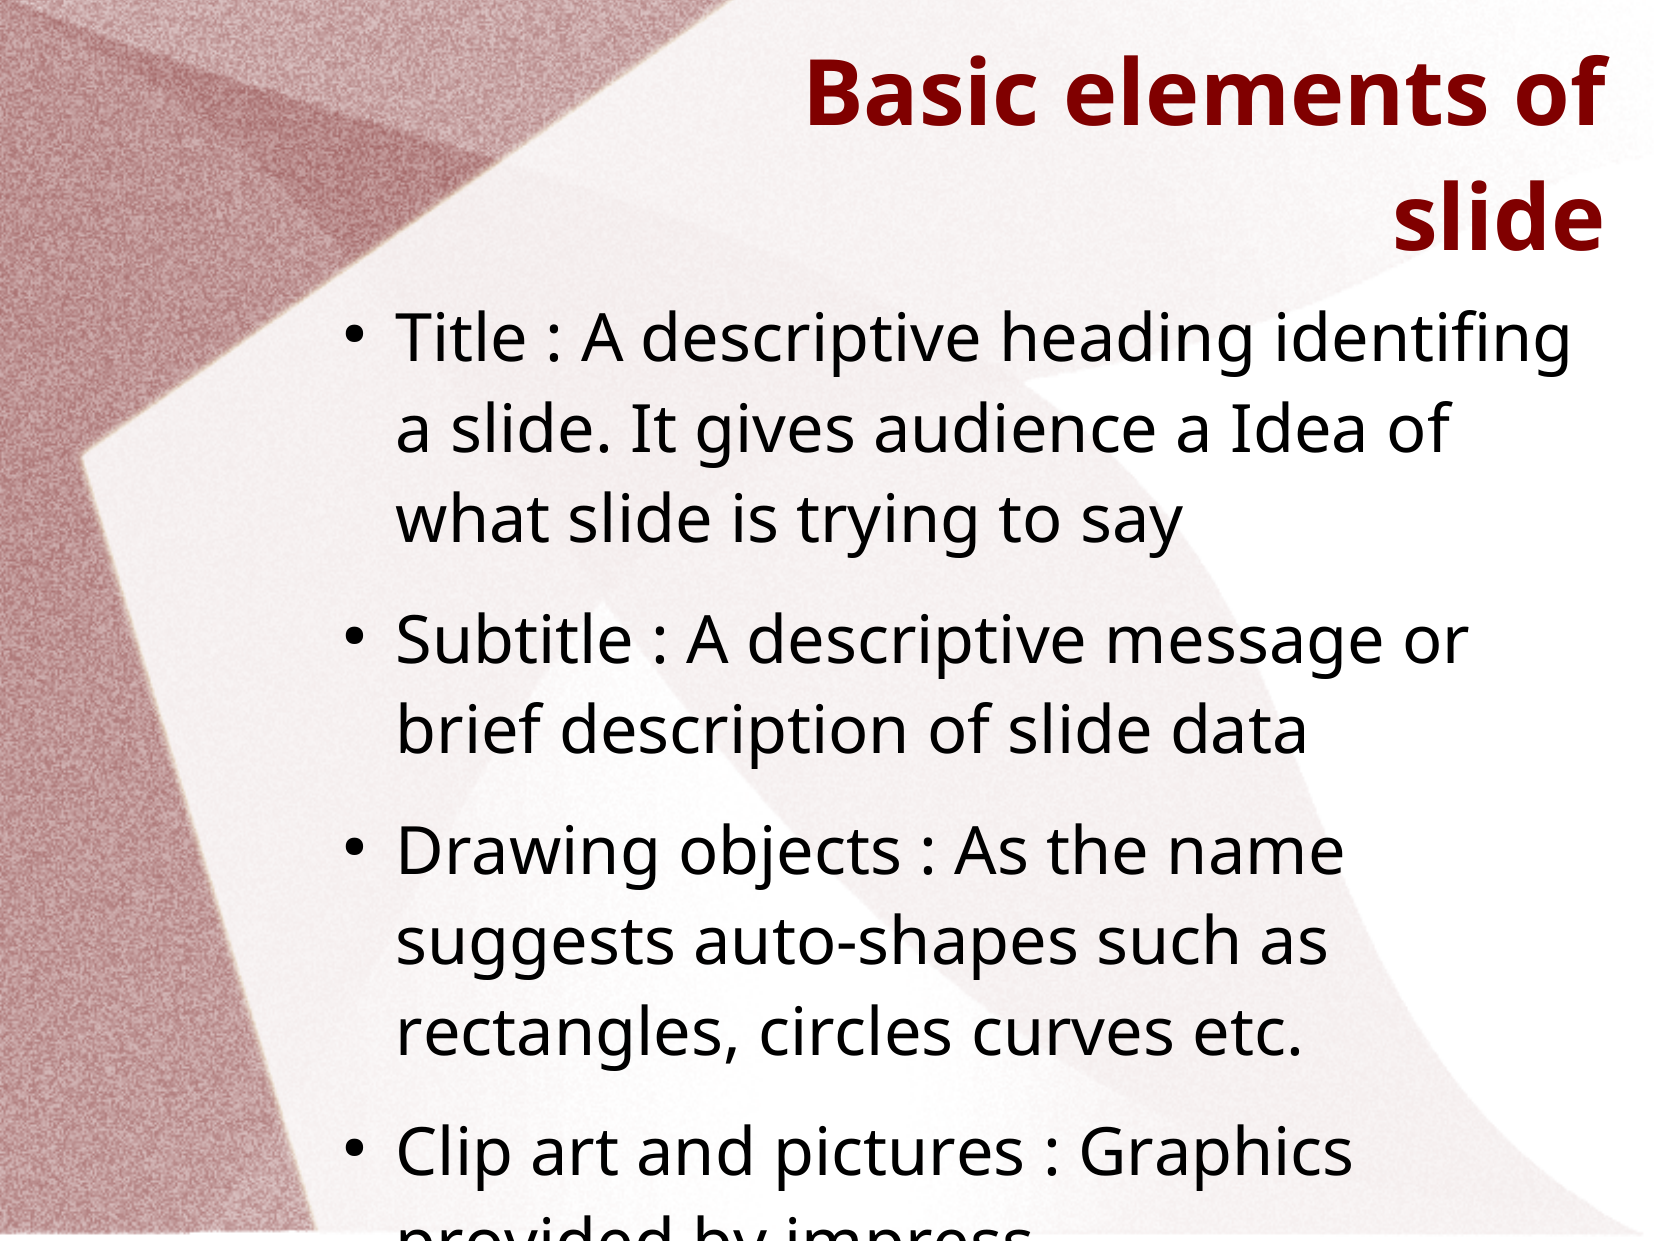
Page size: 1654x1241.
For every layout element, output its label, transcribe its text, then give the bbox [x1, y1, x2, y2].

picture [813, 1235, 829, 1241]
picture [566, 1234, 583, 1241]
picture [645, 1234, 662, 1241]
picture [876, 1235, 894, 1241]
picture [943, 1234, 959, 1241]
picture [704, 1235, 722, 1241]
picture [836, 1235, 852, 1241]
picture [475, 1235, 493, 1241]
picture [407, 1235, 425, 1241]
title Basic elements of slide [596, 49, 1607, 257]
picture [607, 1234, 623, 1241]
picture [0, 0, 1654, 1241]
list Title : A descriptive heading identifing a slide. It gives audience a Idea of what slide is trying to say Subtitle : A descriptive message or brief description of slide data Drawing objects : As the name suggests auto-shapes such as rectangles, circles curves etc. Clip art and pictures : Graphics provided by impress [324, 290, 1601, 1109]
